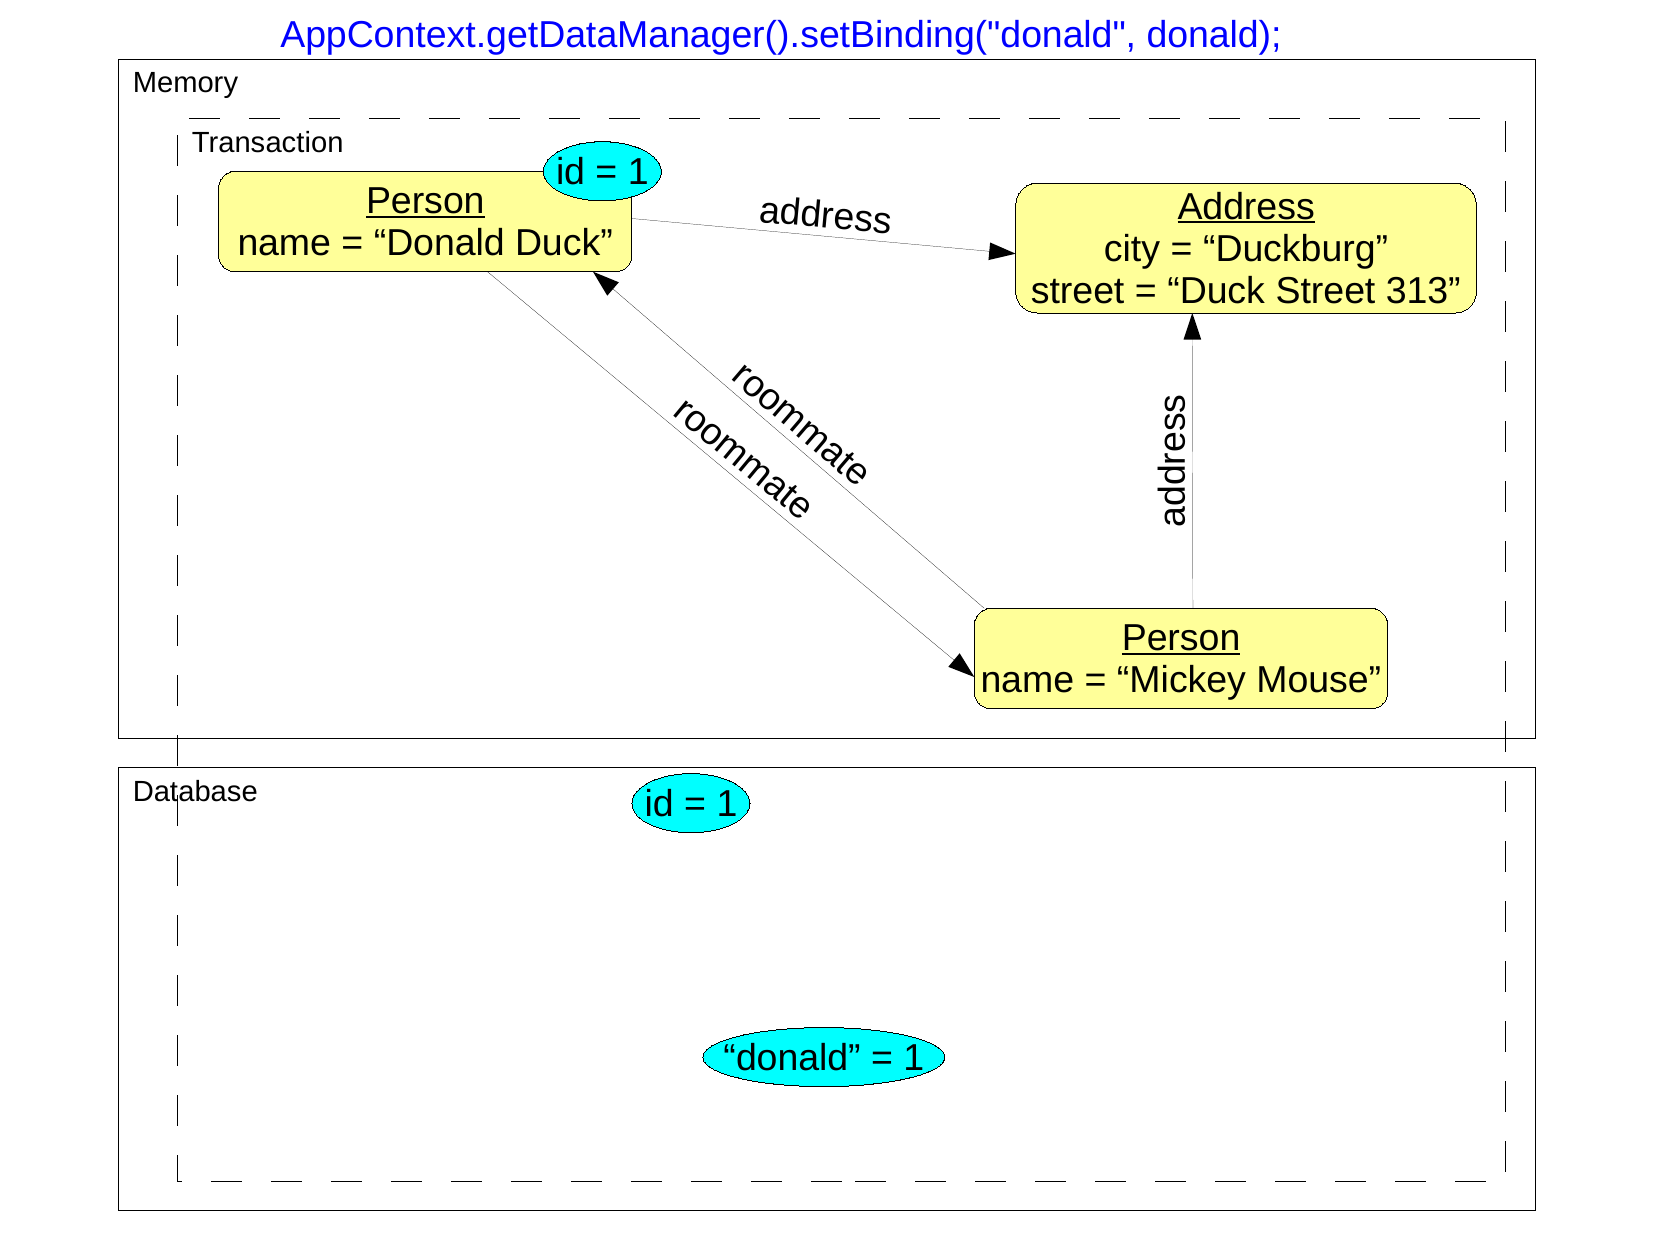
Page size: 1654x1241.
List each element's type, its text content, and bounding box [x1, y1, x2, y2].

text_box Person name = “Donald Duck” [218, 171, 632, 272]
text_box Address city = “Duckburg” street = “Duck Street 313” [1015, 183, 1477, 314]
text_box id = 1 [631, 773, 751, 833]
text_box AppContext.getDataManager().setBinding("donald", donald); [265, 6, 1536, 64]
text_box Person name = “Mickey Mouse” [974, 608, 1388, 709]
text_box Transaction [177, 118, 1506, 1182]
text_box Memory [118, 59, 1536, 739]
text_box “donald” = 1 [702, 1027, 945, 1087]
text_box Database [118, 767, 1536, 1211]
text_box id = 1 [543, 141, 662, 201]
